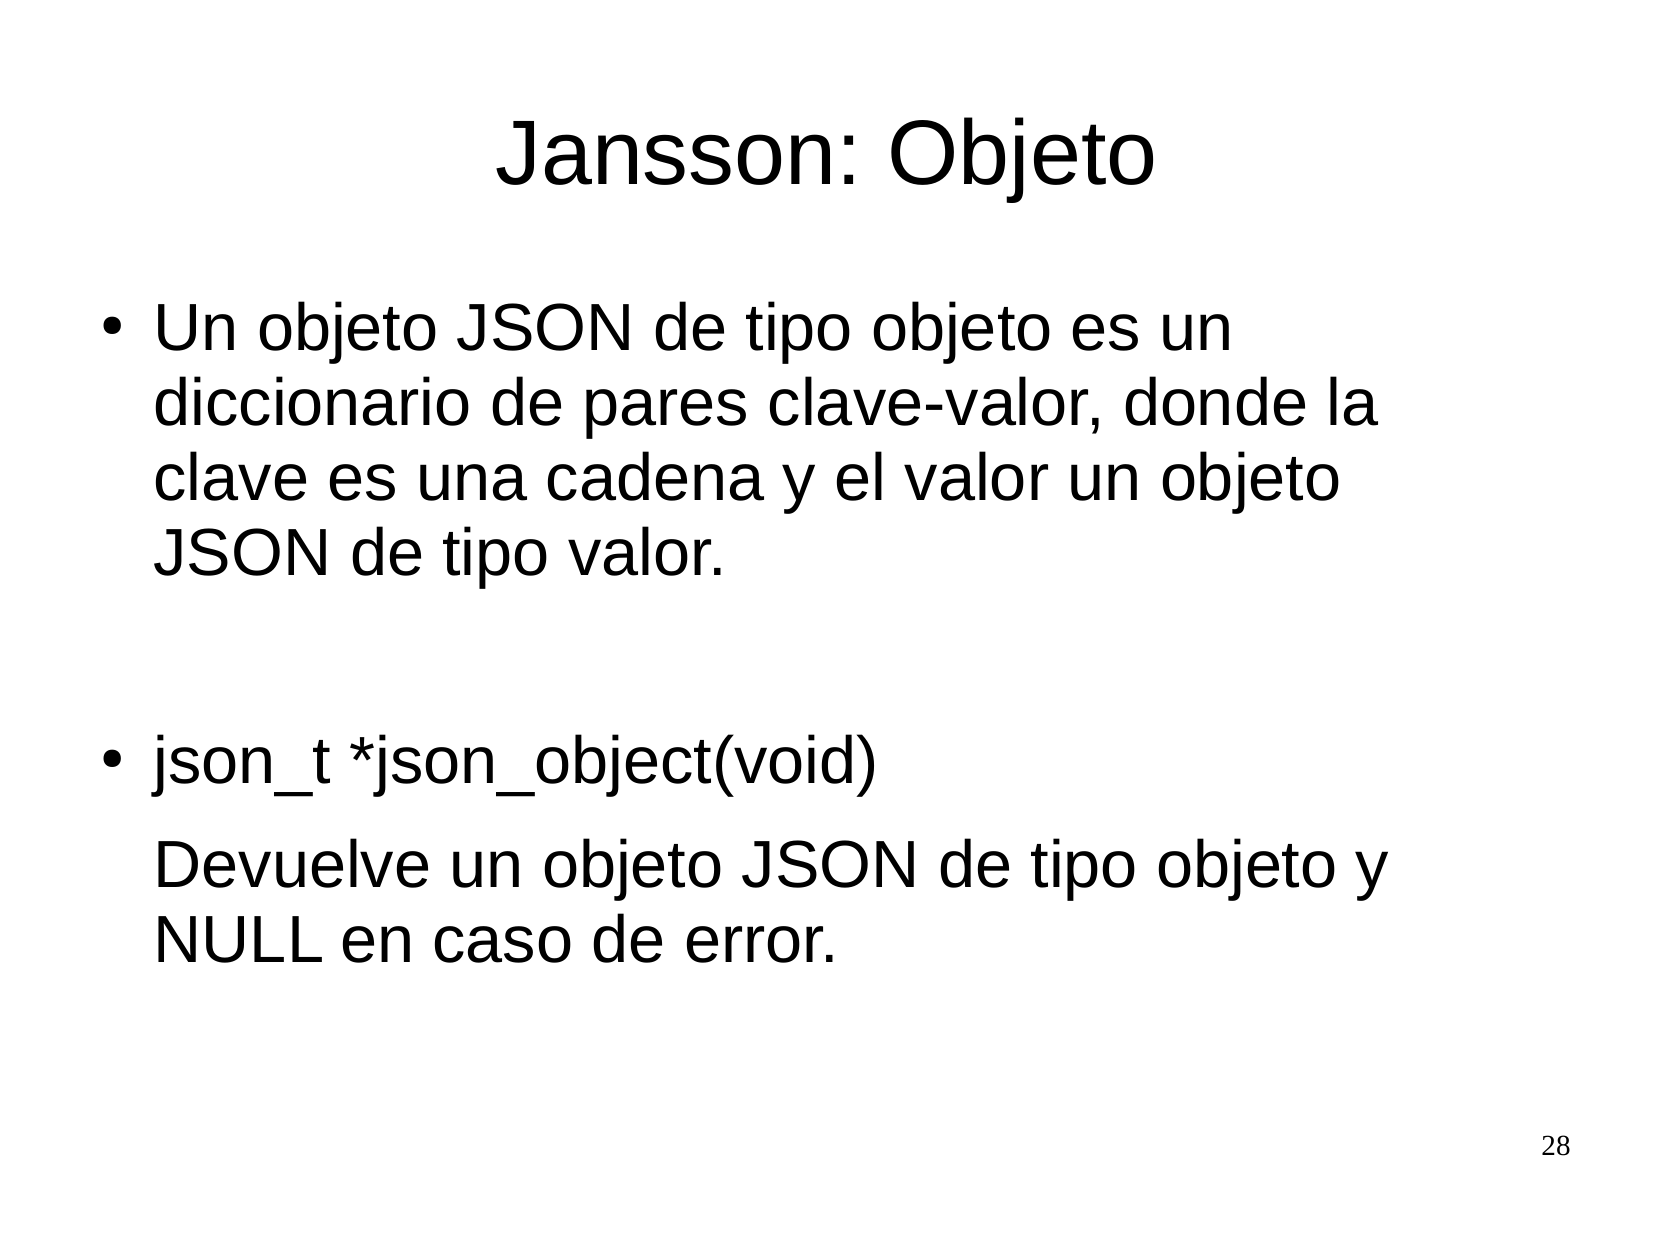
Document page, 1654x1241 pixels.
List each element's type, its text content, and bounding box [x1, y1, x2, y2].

title Jansson: Objeto [82, 49, 1571, 257]
list Un objeto JSON de tipo objeto es un diccionario de pares clave-valor, donde la clave es una cadena y el valor un objeto JSON de tipo valor. json_t *json_object(void) Devuelve un objeto JSON de tipo objeto y NULL en caso de error. [82, 290, 1538, 1010]
